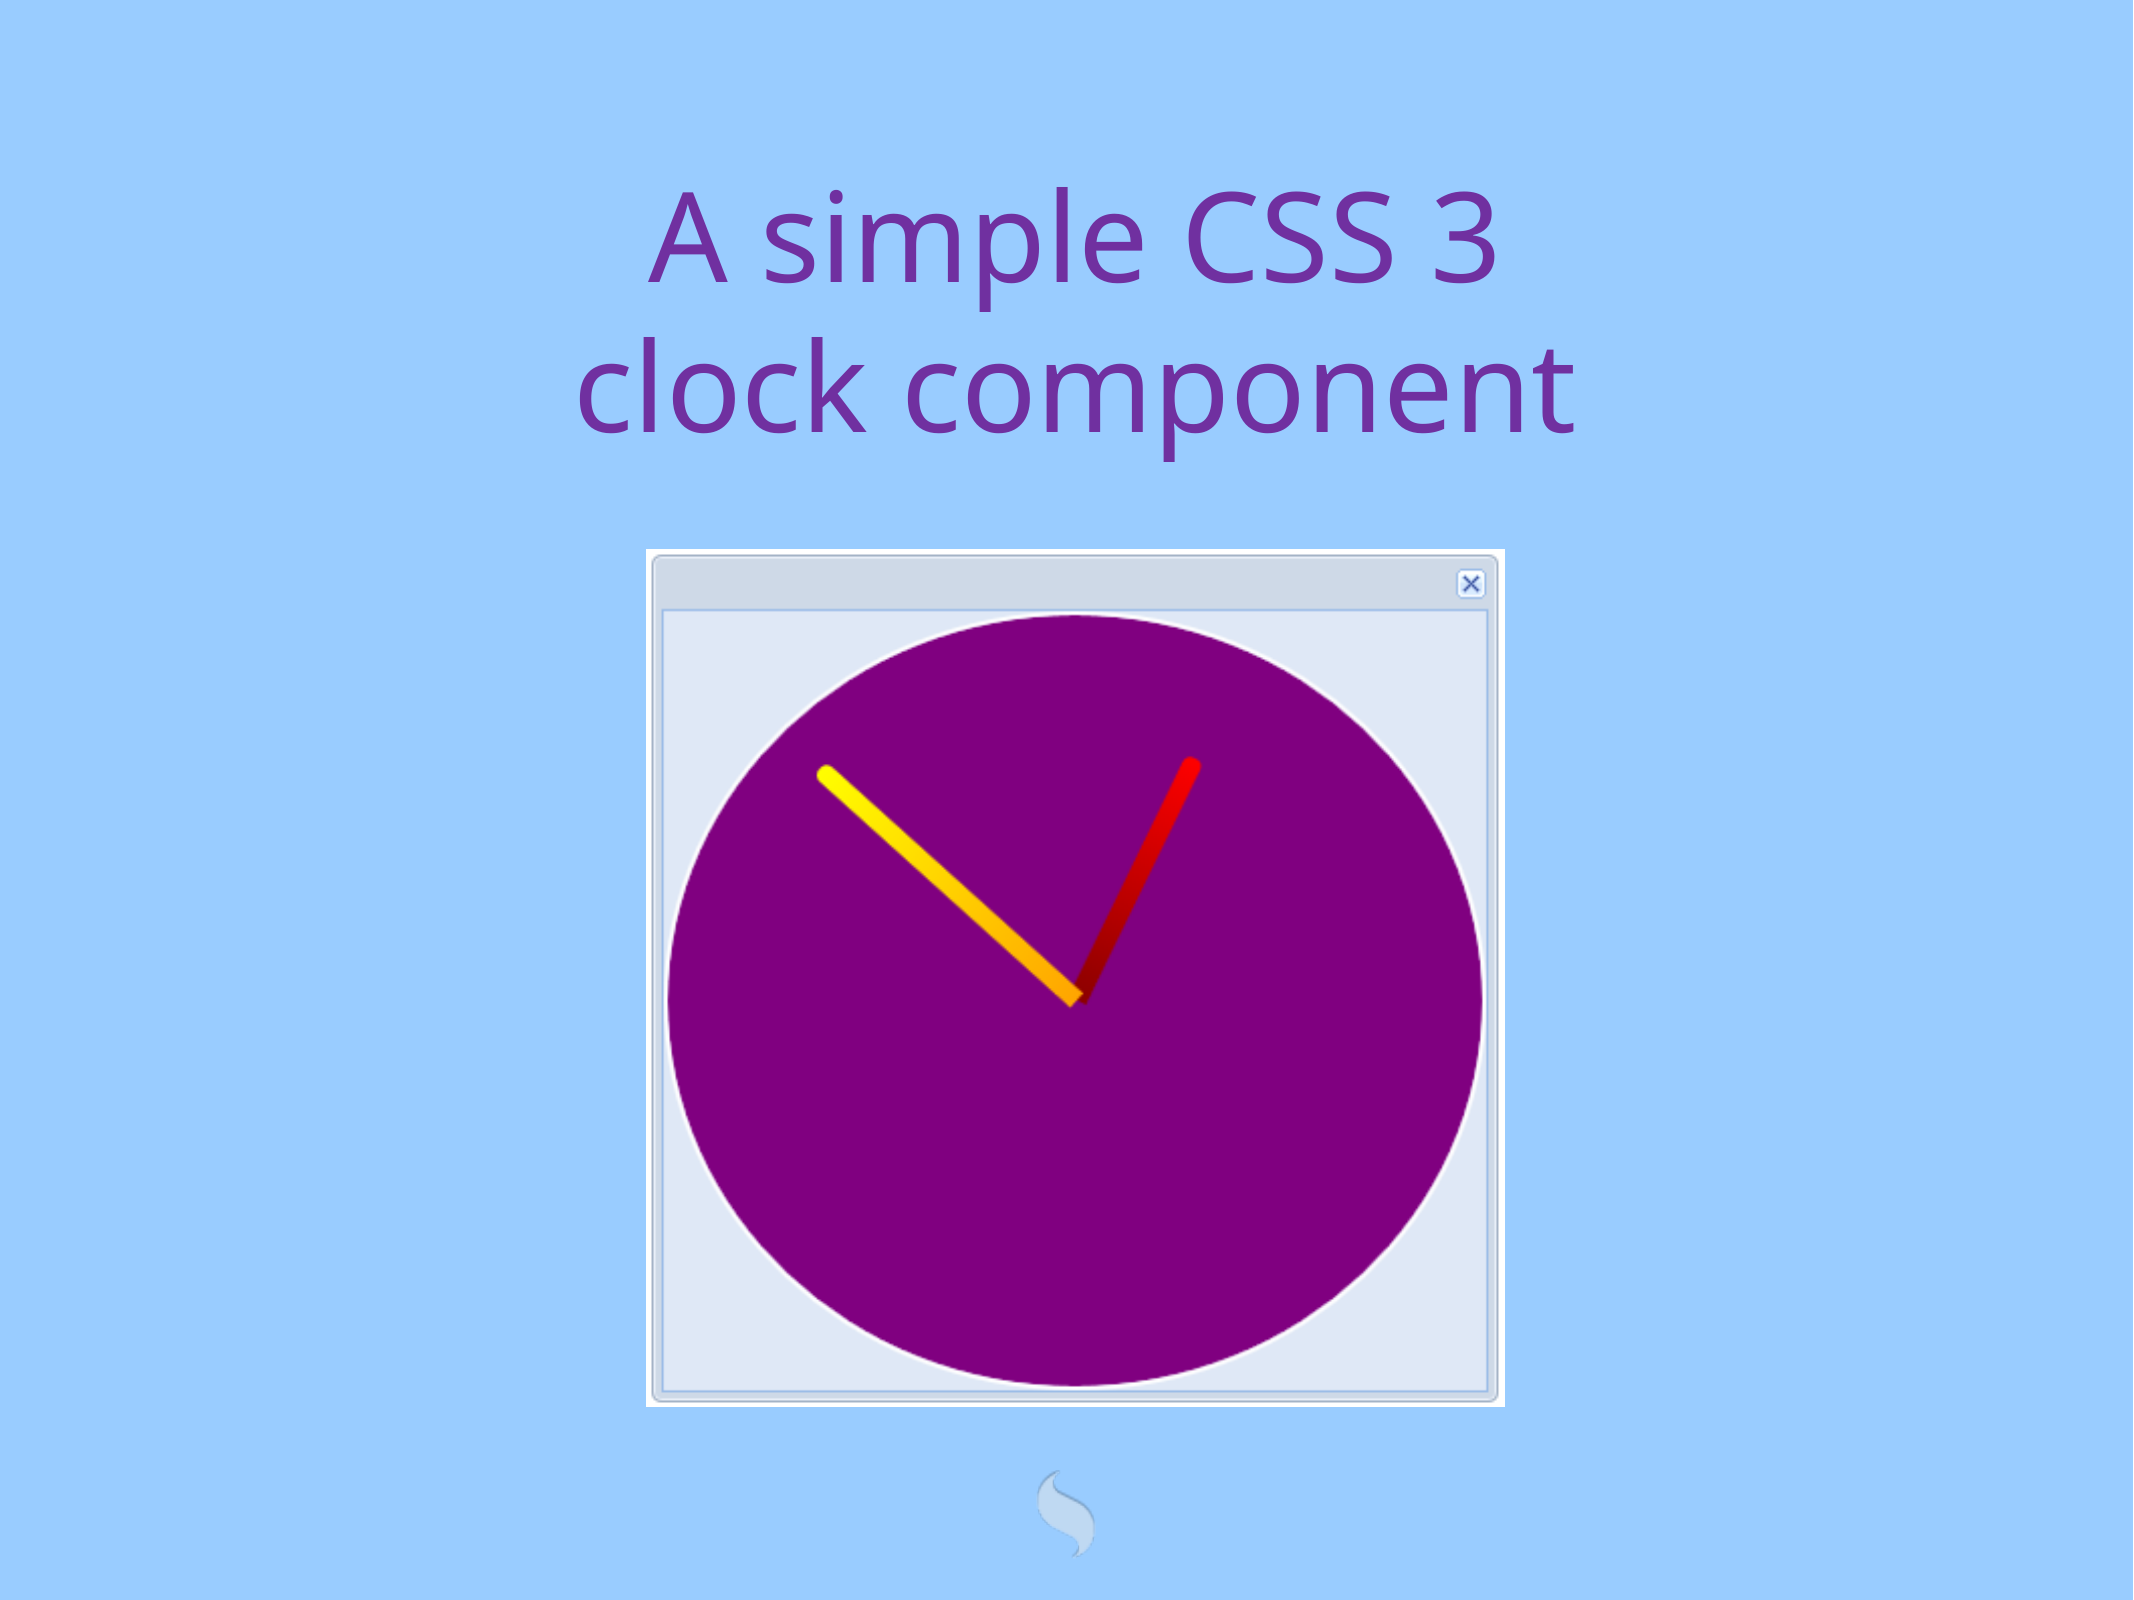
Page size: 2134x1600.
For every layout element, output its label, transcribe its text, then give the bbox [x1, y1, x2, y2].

picture [646, 549, 1505, 1407]
text_box A simple CSS 3 clock component [542, 149, 1609, 465]
picture [1035, 1470, 1098, 1561]
